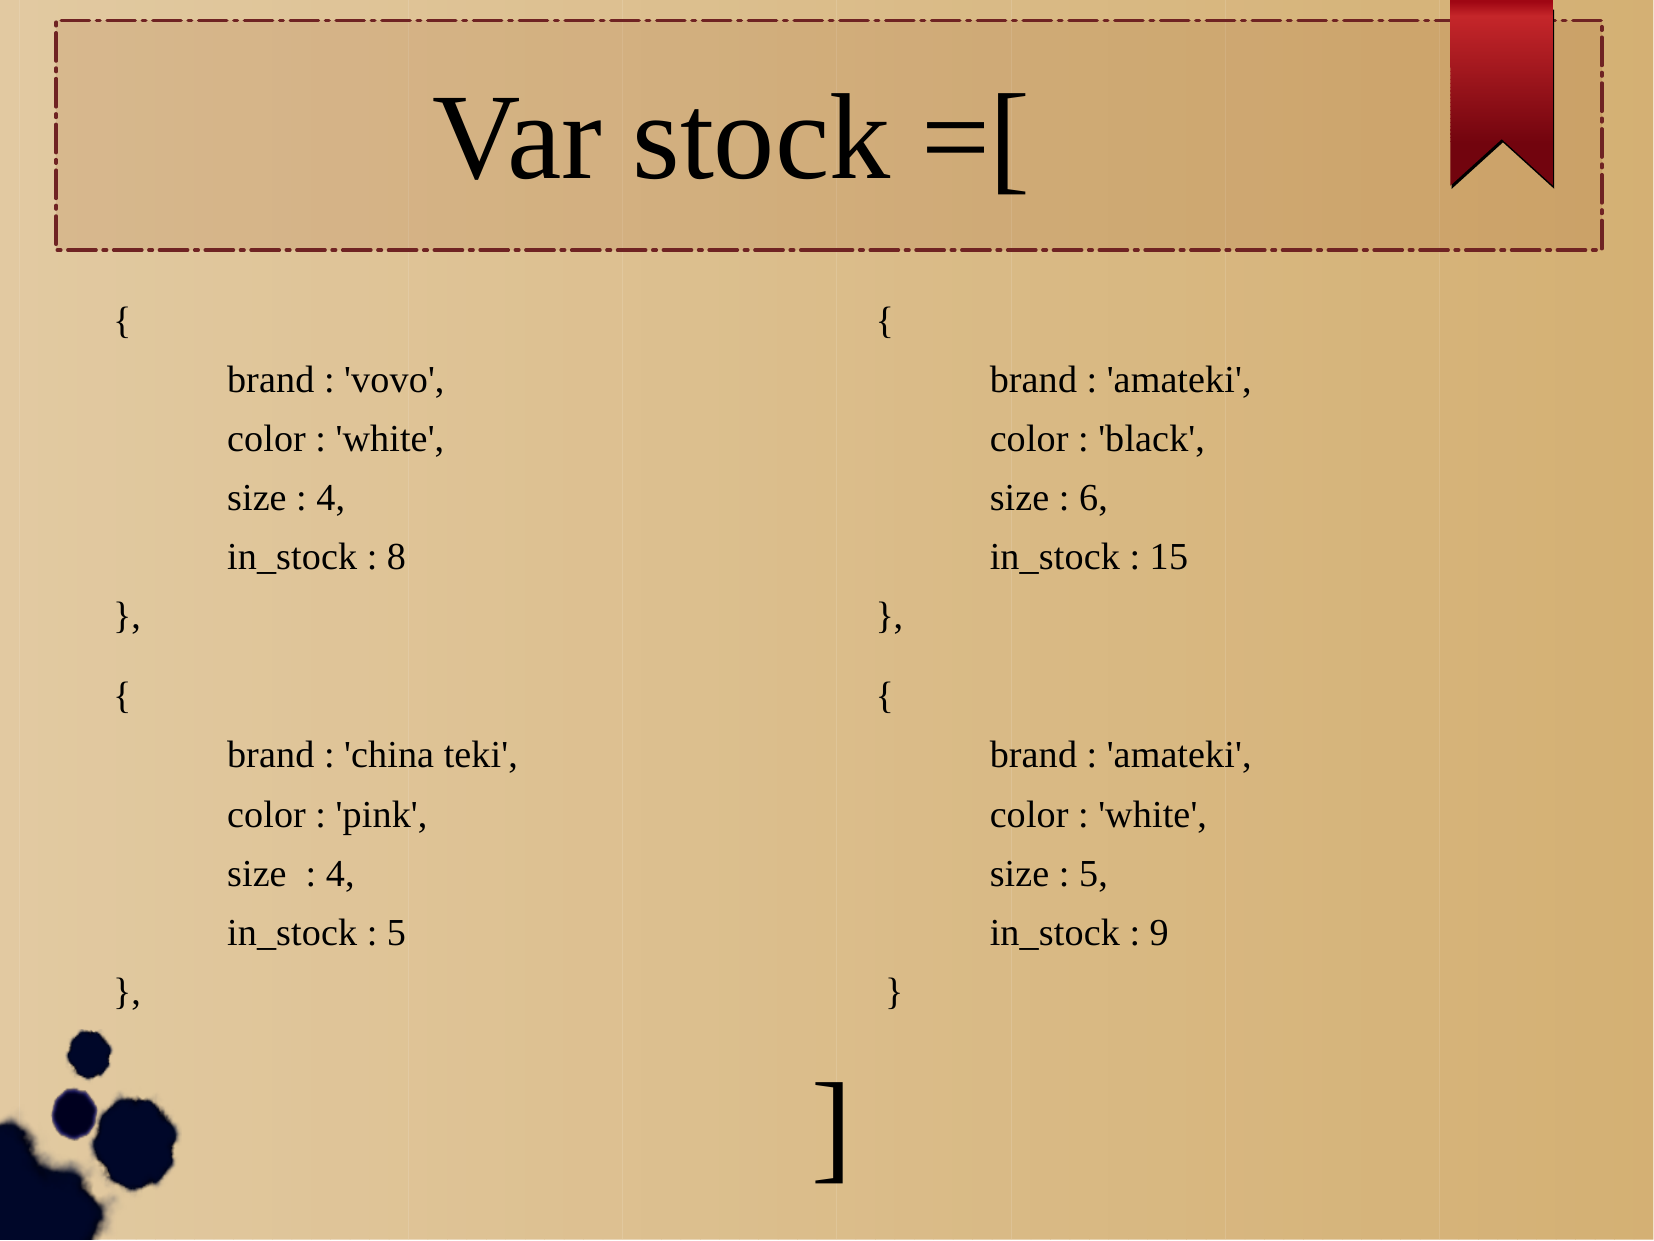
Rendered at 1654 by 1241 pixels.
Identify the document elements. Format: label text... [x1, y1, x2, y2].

list { brand : 'vovo', color : 'white', size : 4, in_stock : 8 }, [82, 299, 809, 643]
title Var stock =[ [82, 47, 1412, 229]
title ] [183, 1035, 1512, 1217]
list { brand : 'china teki', color : 'pink', size : 4, in_stock : 5 }, [82, 674, 809, 1018]
list { brand : 'amateki', color : 'white', size : 5, in_stock : 9 } [845, 674, 1572, 1018]
list { brand : 'amateki', color : 'black', size : 6, in_stock : 15 }, [845, 299, 1572, 643]
